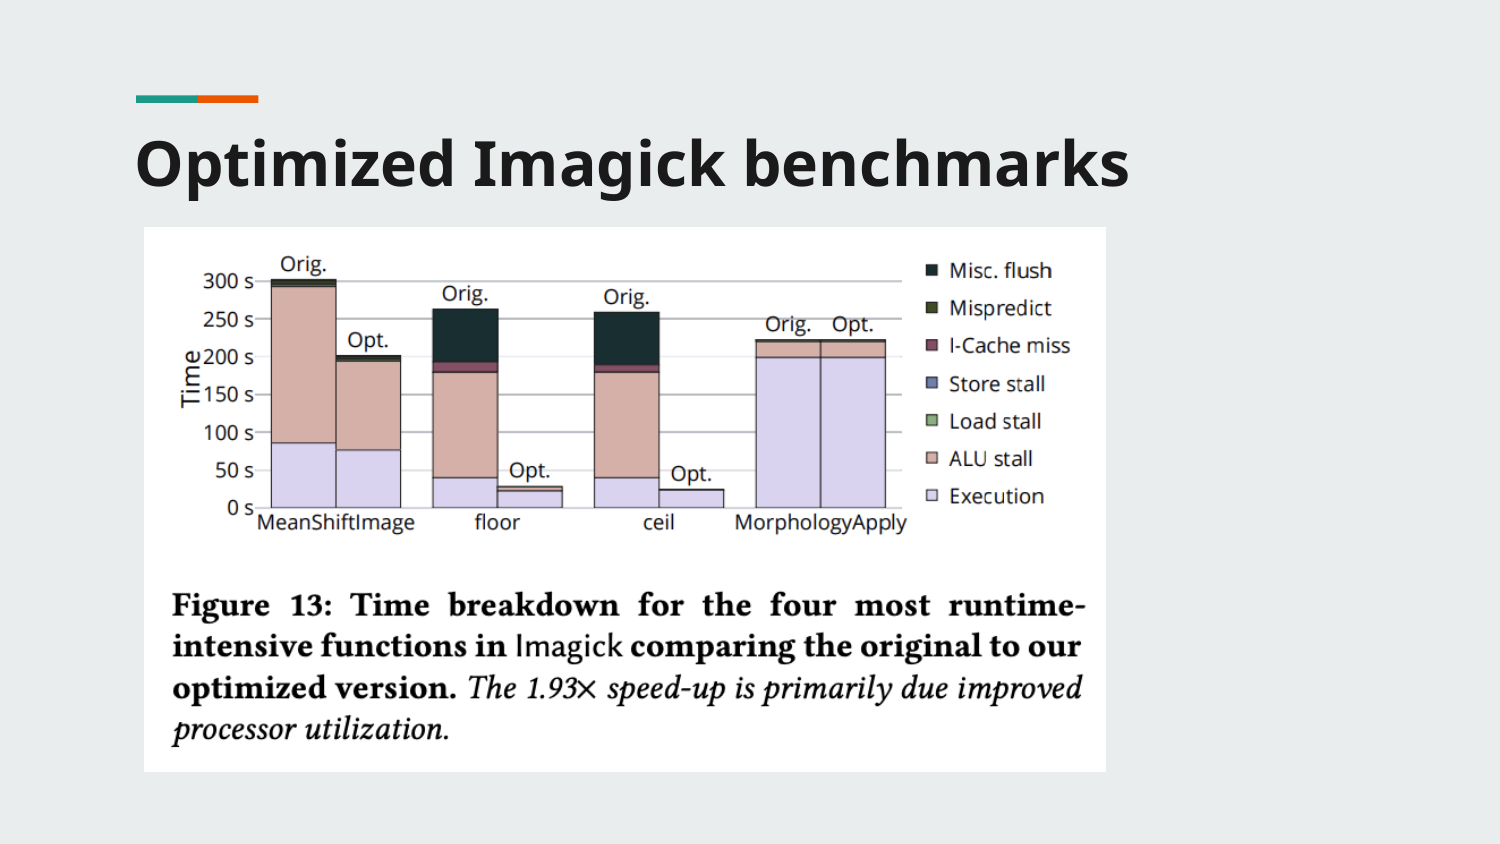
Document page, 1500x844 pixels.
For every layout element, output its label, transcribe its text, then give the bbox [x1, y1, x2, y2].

picture [144, 227, 1106, 772]
text_box Optimized Imagick benchmarks [119, 108, 1381, 250]
